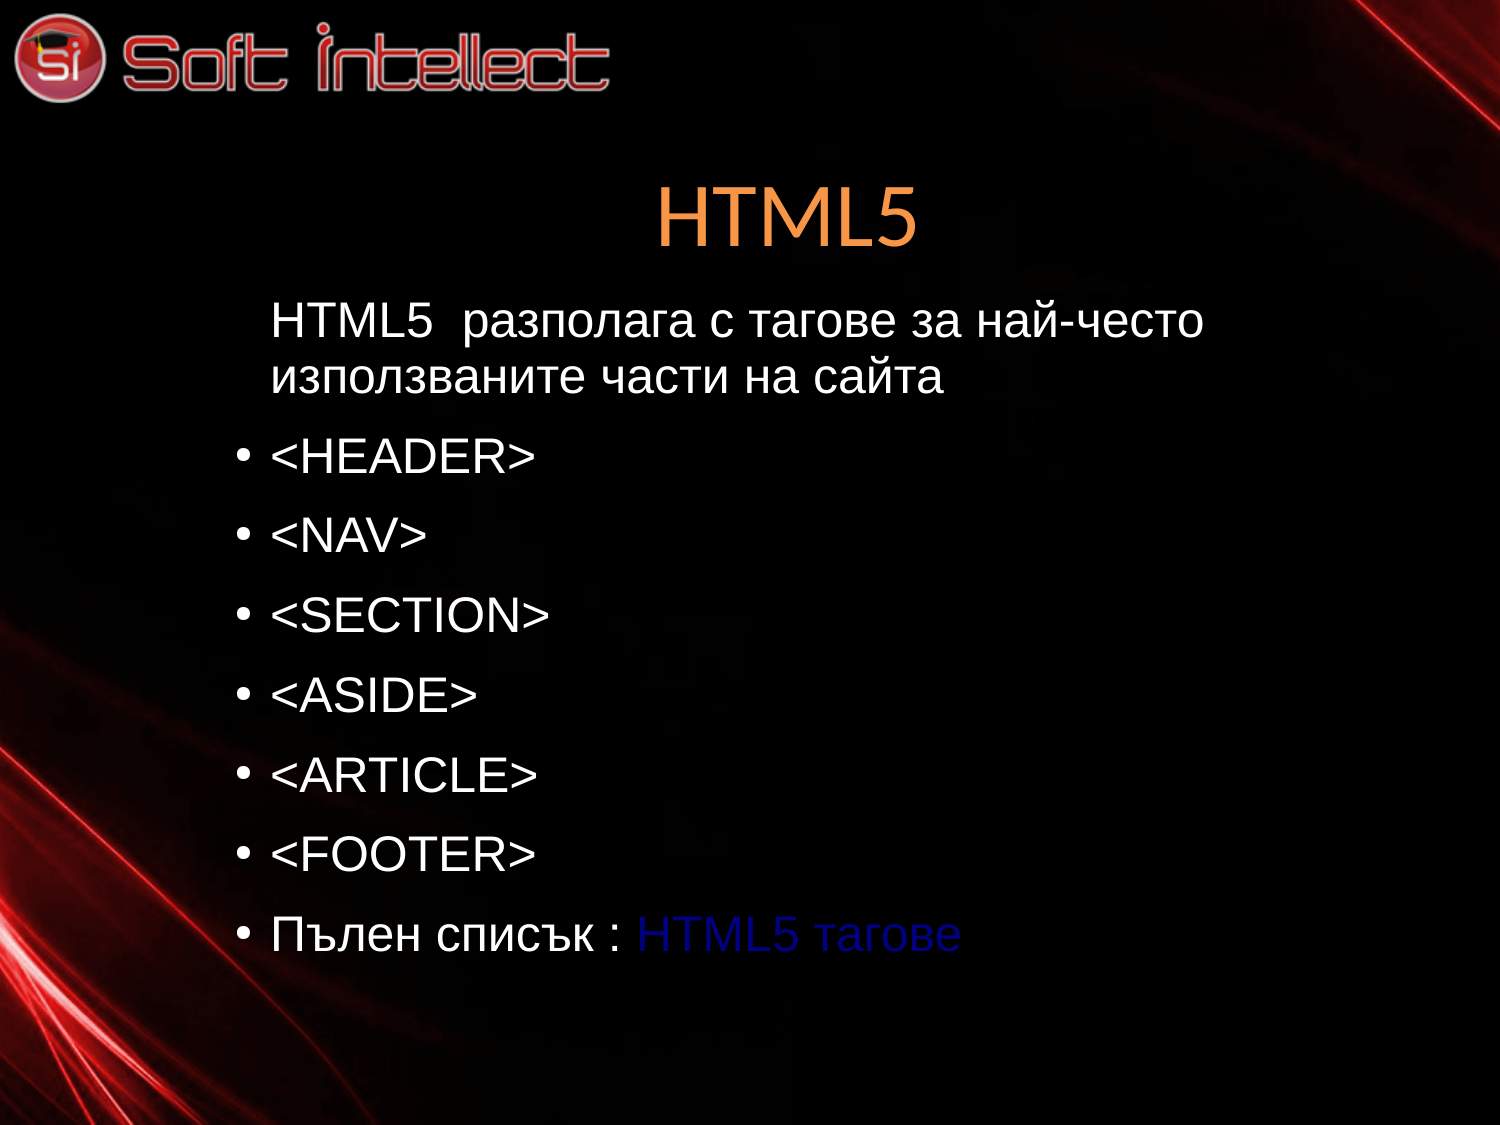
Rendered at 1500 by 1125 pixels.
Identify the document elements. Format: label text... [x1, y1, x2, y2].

text_box HTML5 разполага с тагове за най-често използваните части на сайта <HEADER> <NAV> <SECTION> <ASIDE> <ARTICLE> <FOOTER> Пълен списък : HTML5 тагове [219, 285, 1471, 1007]
text_box HTML5 [113, 116, 1464, 304]
picture [0, 0, 1500, 1125]
